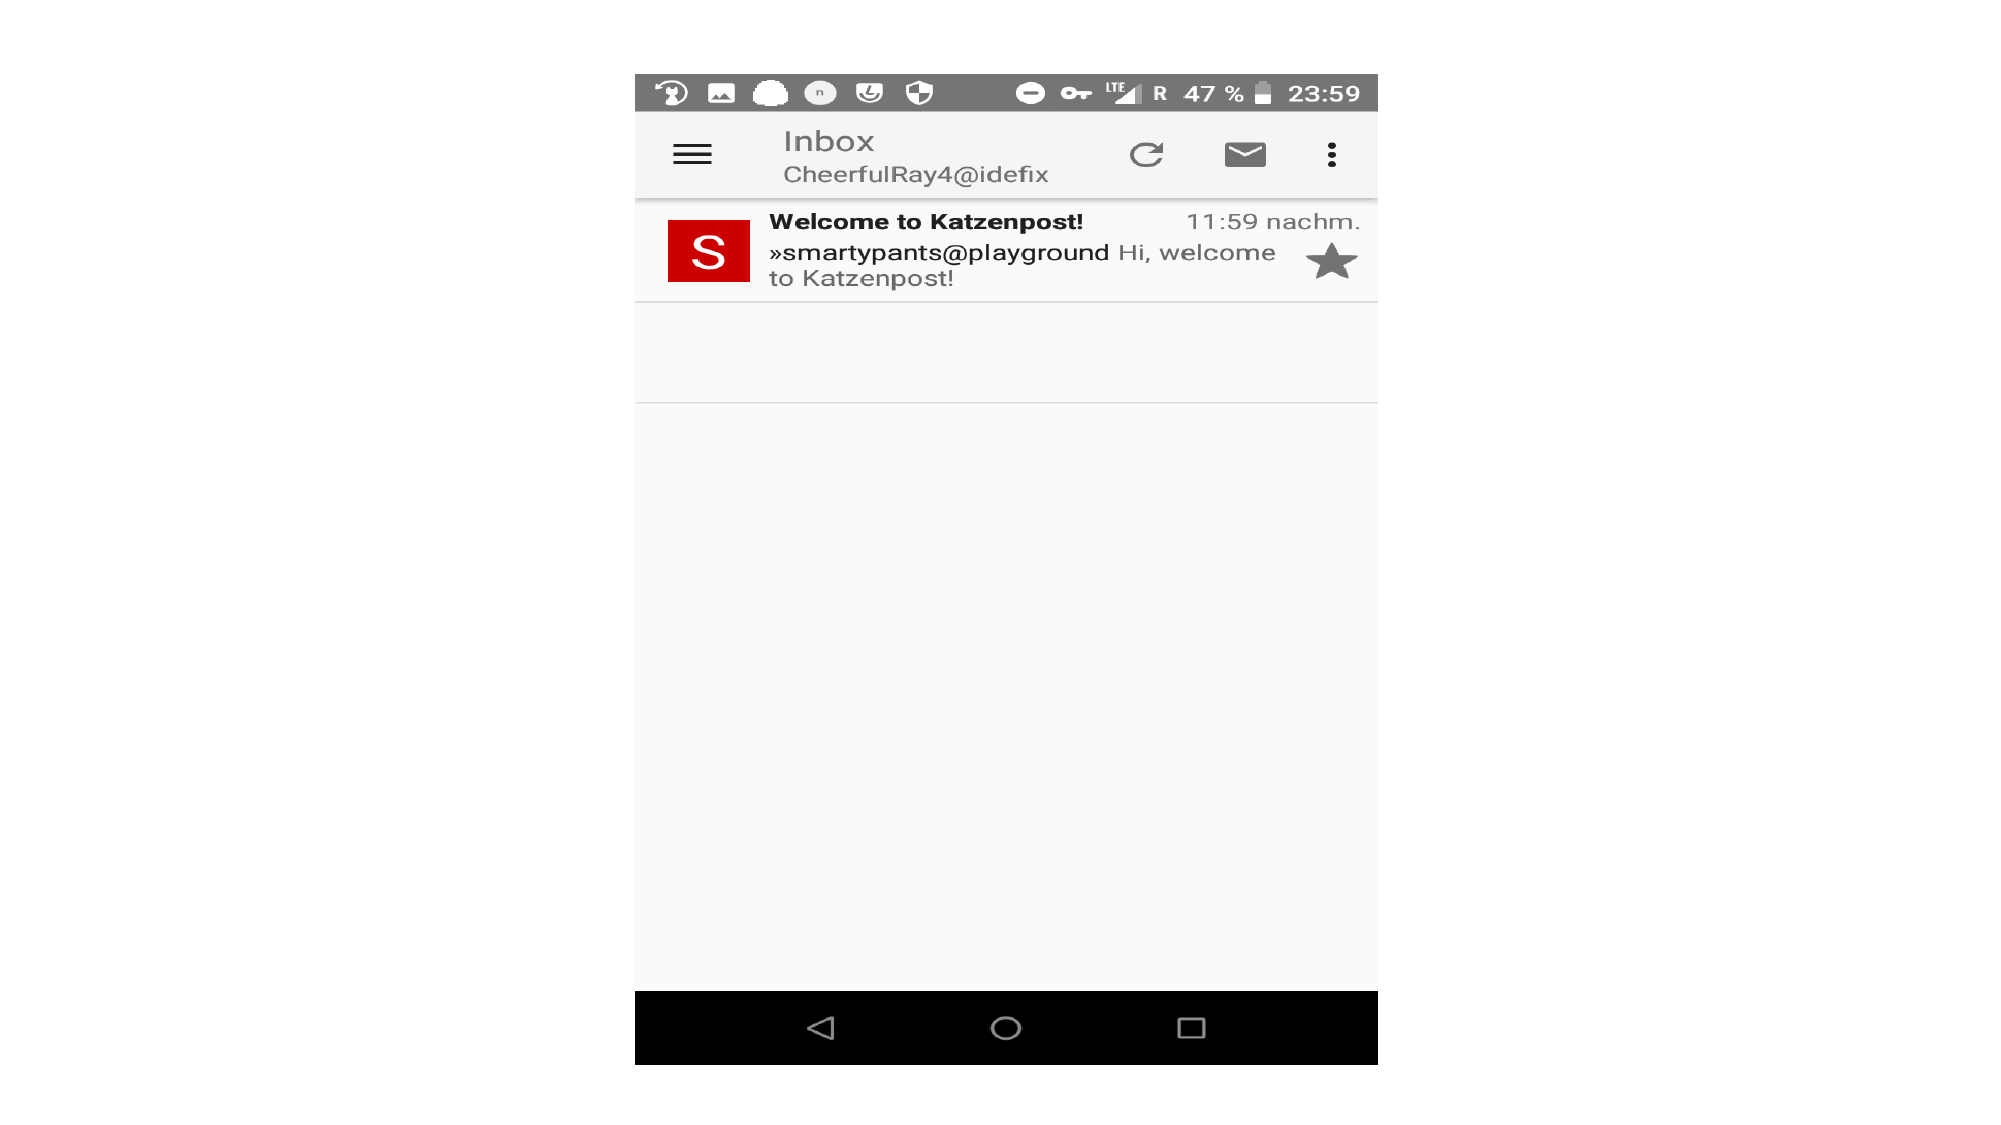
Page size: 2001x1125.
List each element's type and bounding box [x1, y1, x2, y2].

picture [635, 74, 1378, 1065]
